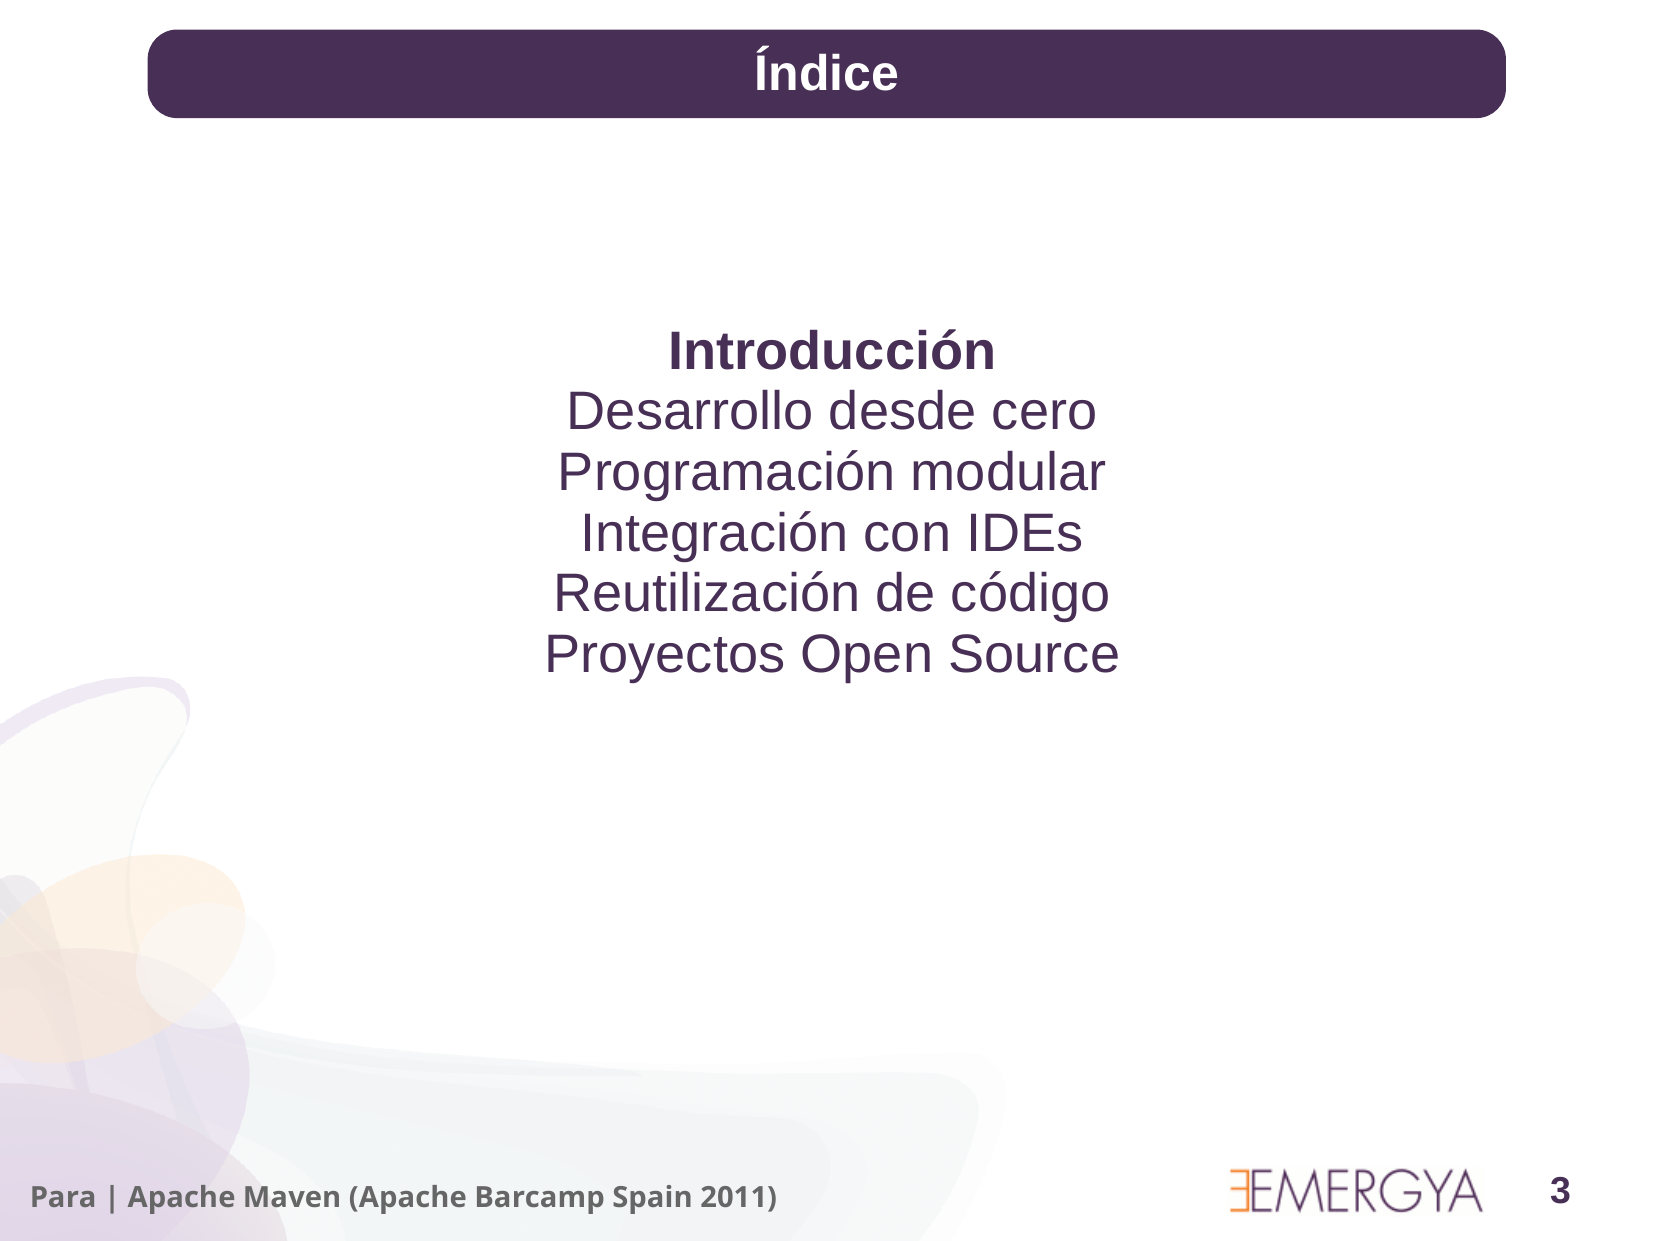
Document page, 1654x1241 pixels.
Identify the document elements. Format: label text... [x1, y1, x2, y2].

text_box Introducción Desarrollo desde cero Programación modular Integración con IDEs Reutilización de código Proyectos Open Source [88, 147, 1577, 857]
text_box Índice [147, 29, 1506, 119]
picture [1226, 1166, 1484, 1217]
picture [0, 673, 1017, 1241]
